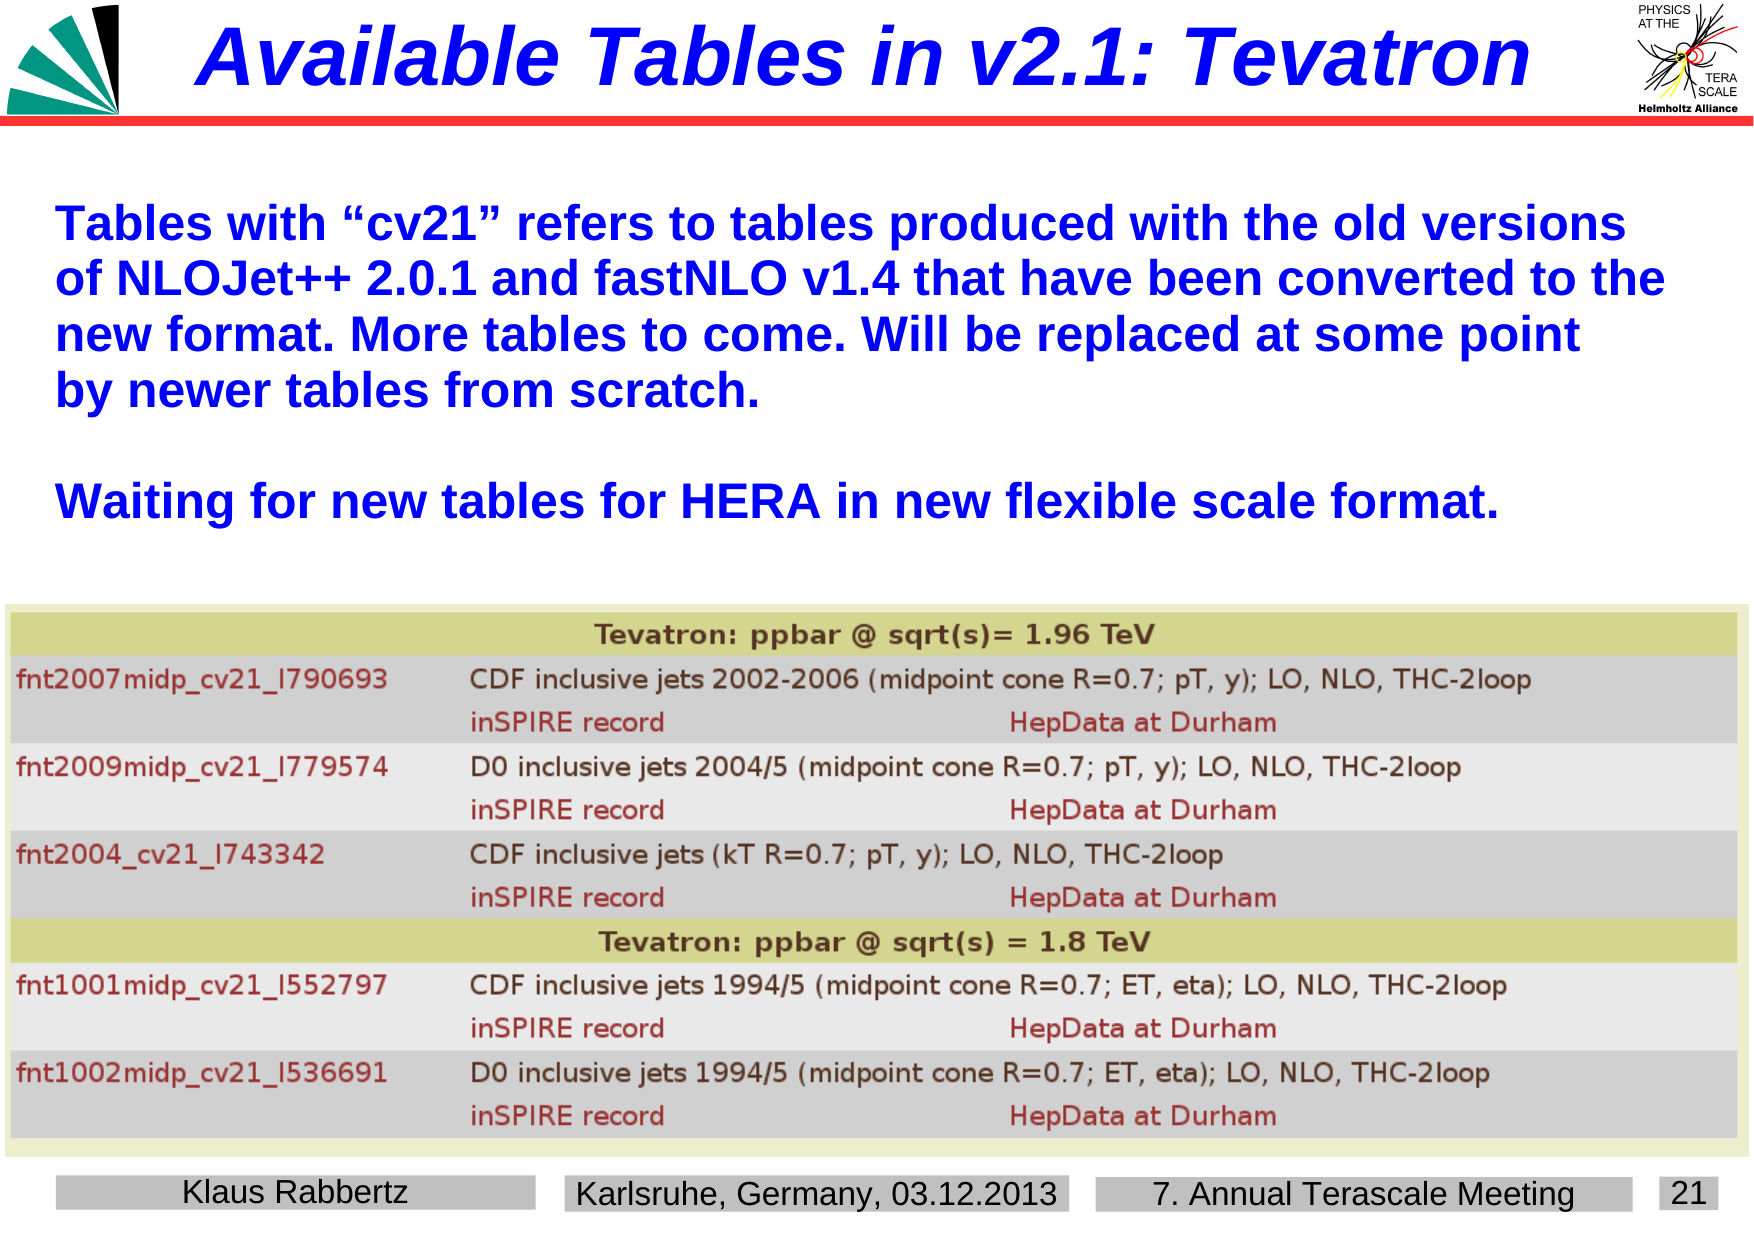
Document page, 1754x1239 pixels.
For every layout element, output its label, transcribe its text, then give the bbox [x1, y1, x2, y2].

picture [1631, 1, 1745, 115]
title Available Tables in v2.1: Tevatron [123, 0, 1606, 114]
text_box Tables with “cv21” refers to tables produced with the old versions of NLOJet++ 2.0.1 and fastNLO v1.4 that have been converted to the new format. More tables to come. Will be replaced at some point by newer tables from scratch. Waiting for new tables for HERA in new flexible scale format. [43, 189, 1680, 536]
picture [7, 5, 119, 116]
picture [5, 604, 1749, 1157]
